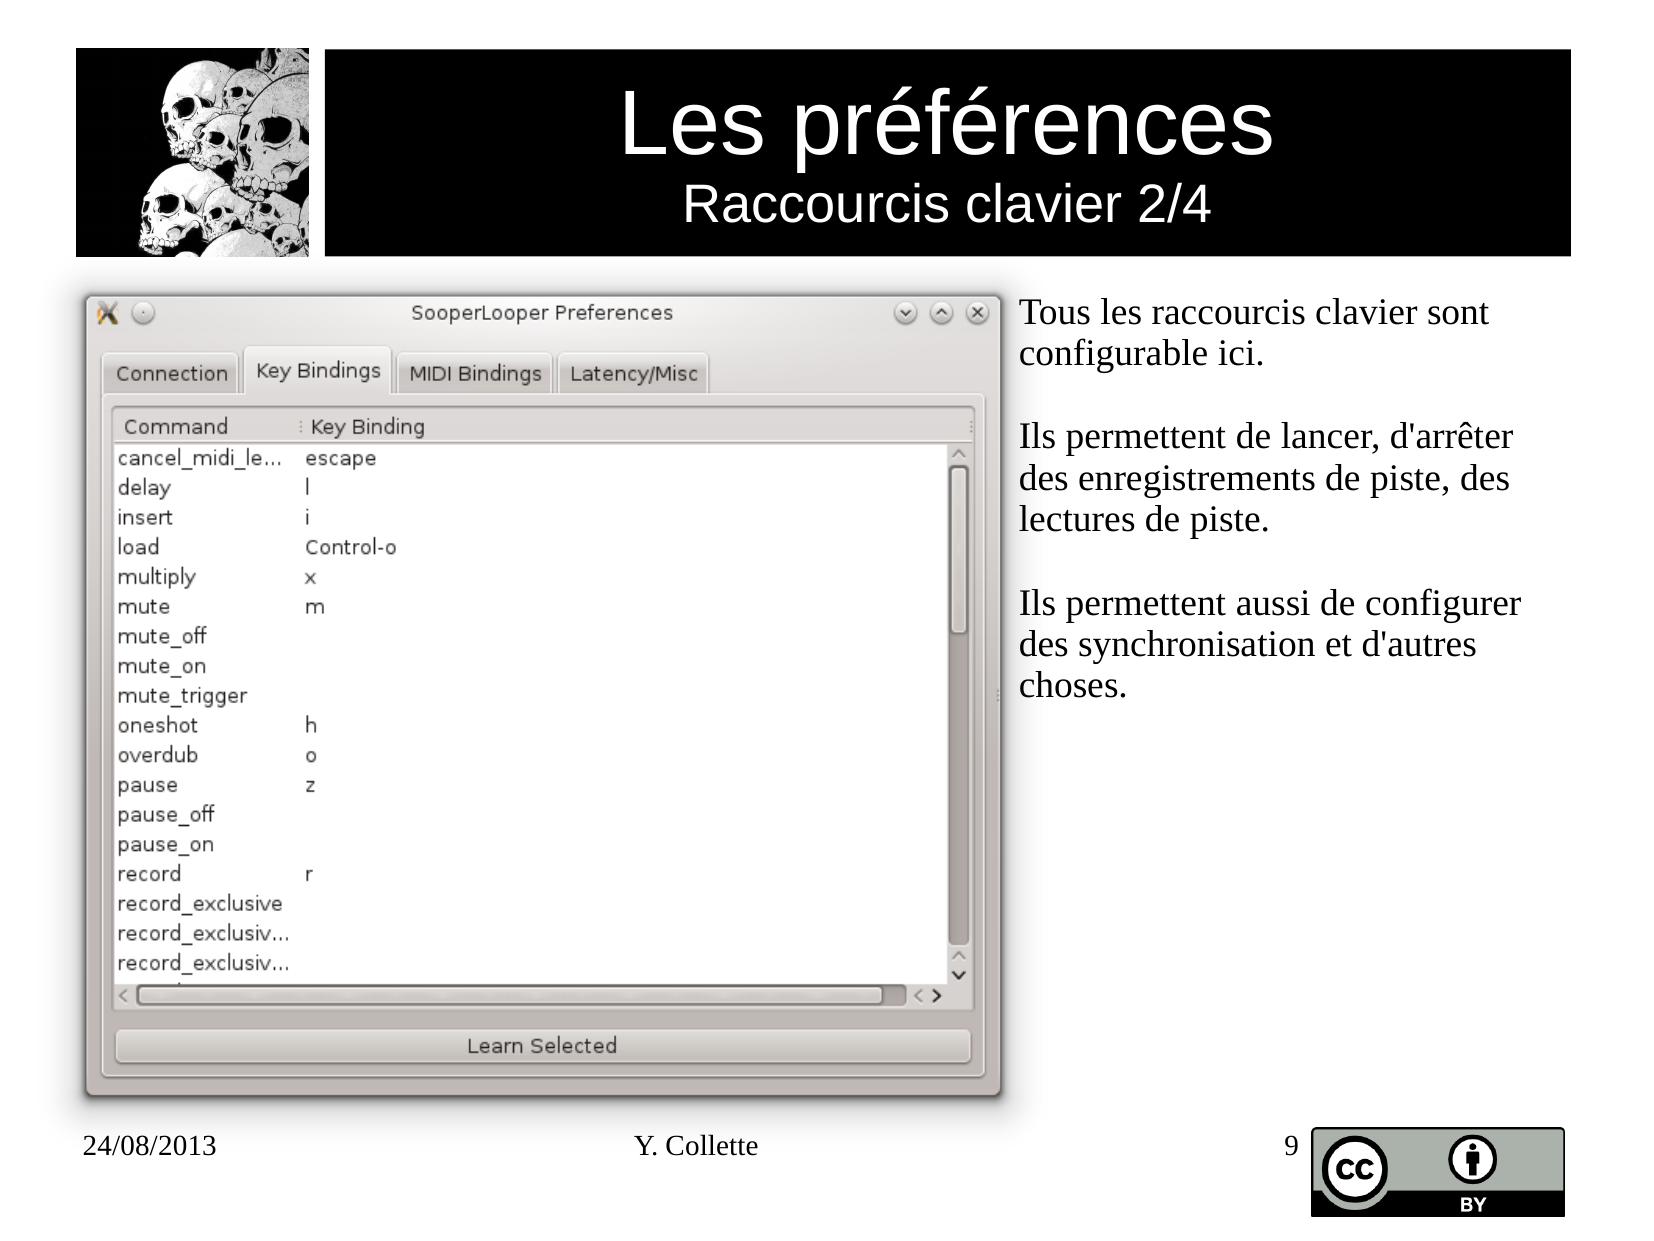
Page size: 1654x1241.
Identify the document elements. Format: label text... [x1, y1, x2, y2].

picture [24, 48, 1063, 1158]
title Les préférences Raccourcis clavier 2/4 [324, 49, 1571, 257]
picture [1311, 1127, 1565, 1217]
text_box Tous les raccourcis clavier sont configurable ici. Ils permettent de lancer, d'arrêter des enregistrements de piste, des lectures de piste. Ils permettent aussi de configurer des synchronisation et d'autres choses. [1003, 283, 1571, 714]
